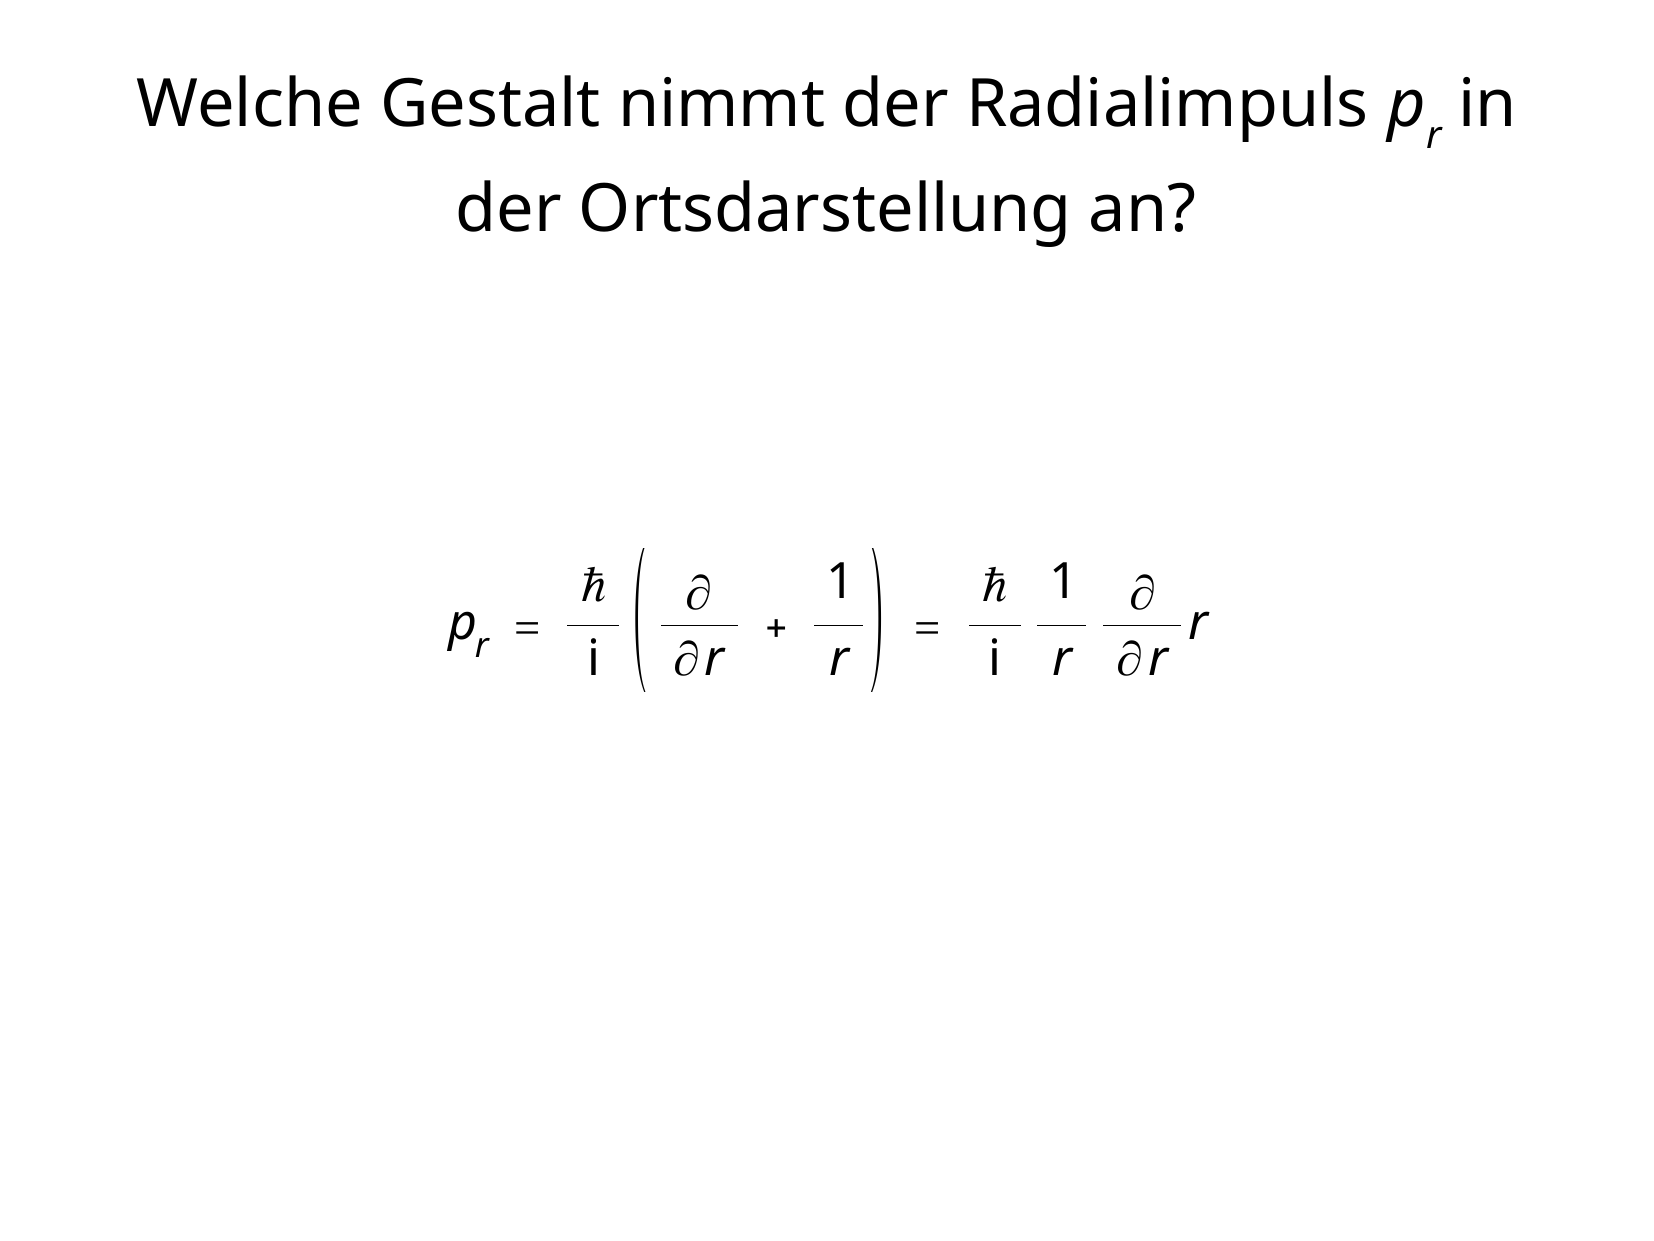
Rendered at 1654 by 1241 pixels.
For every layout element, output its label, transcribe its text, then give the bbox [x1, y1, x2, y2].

title Welche Gestalt nimmt der Radialimpuls pr in der Ortsdarstellung an? [82, 49, 1571, 257]
chart [438, 548, 1215, 692]
